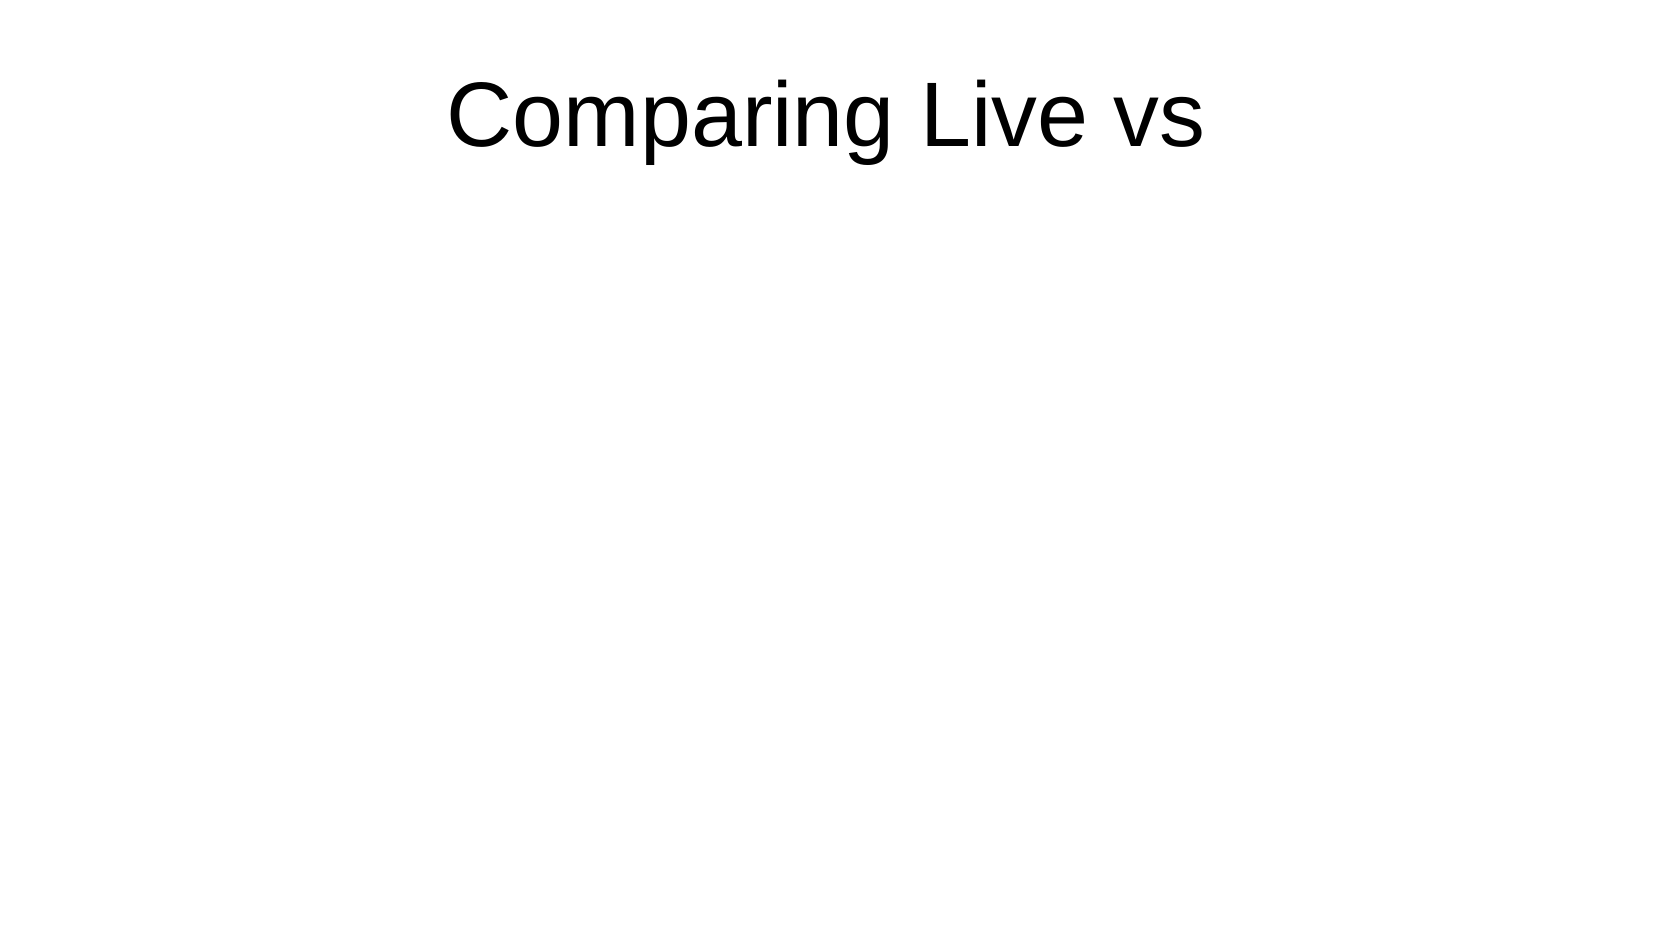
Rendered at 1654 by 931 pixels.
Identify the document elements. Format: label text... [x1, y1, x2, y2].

title Comparing Live vs [82, 37, 1571, 193]
